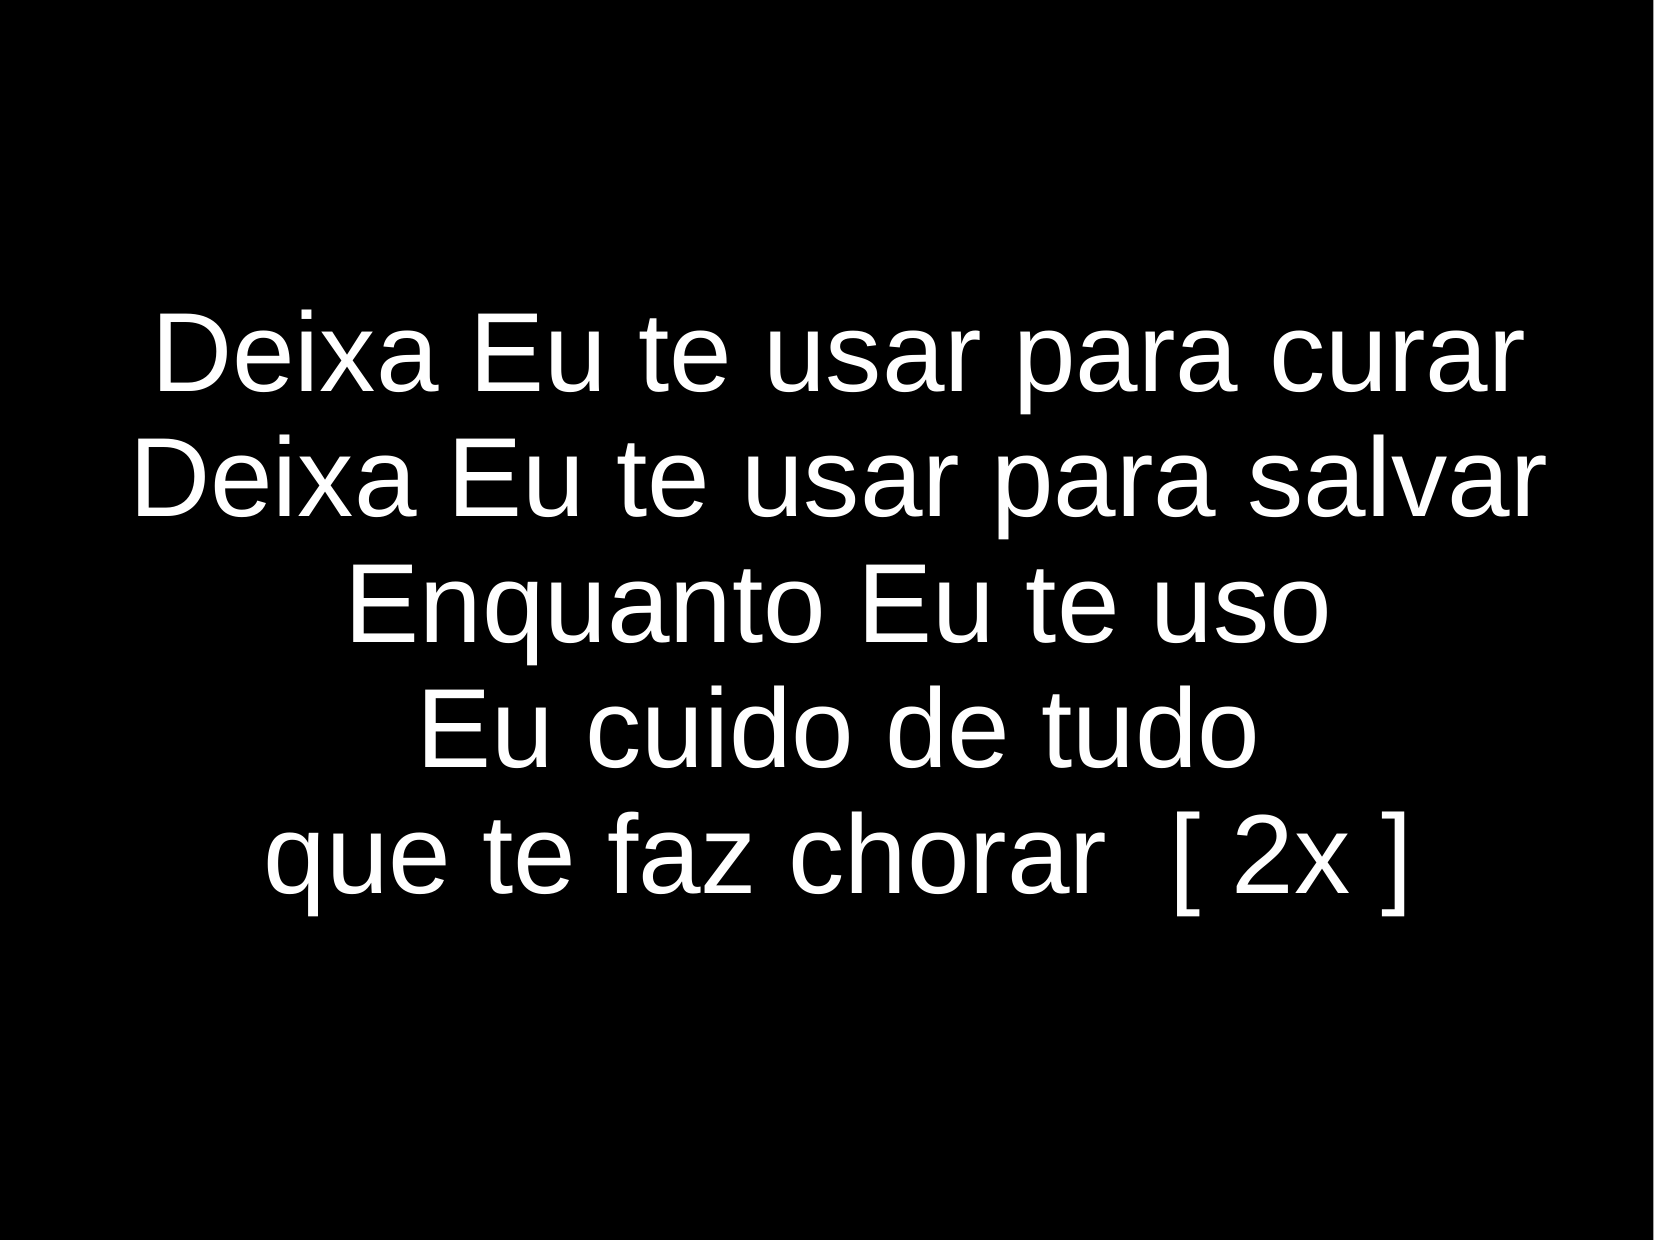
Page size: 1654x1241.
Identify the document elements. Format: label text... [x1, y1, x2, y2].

subtitle Deixa Eu te usar para curar Deixa Eu te usar para salvar Enquanto Eu te uso Eu cuido de tudo que te faz chorar [ 2x ] [59, 49, 1619, 1158]
